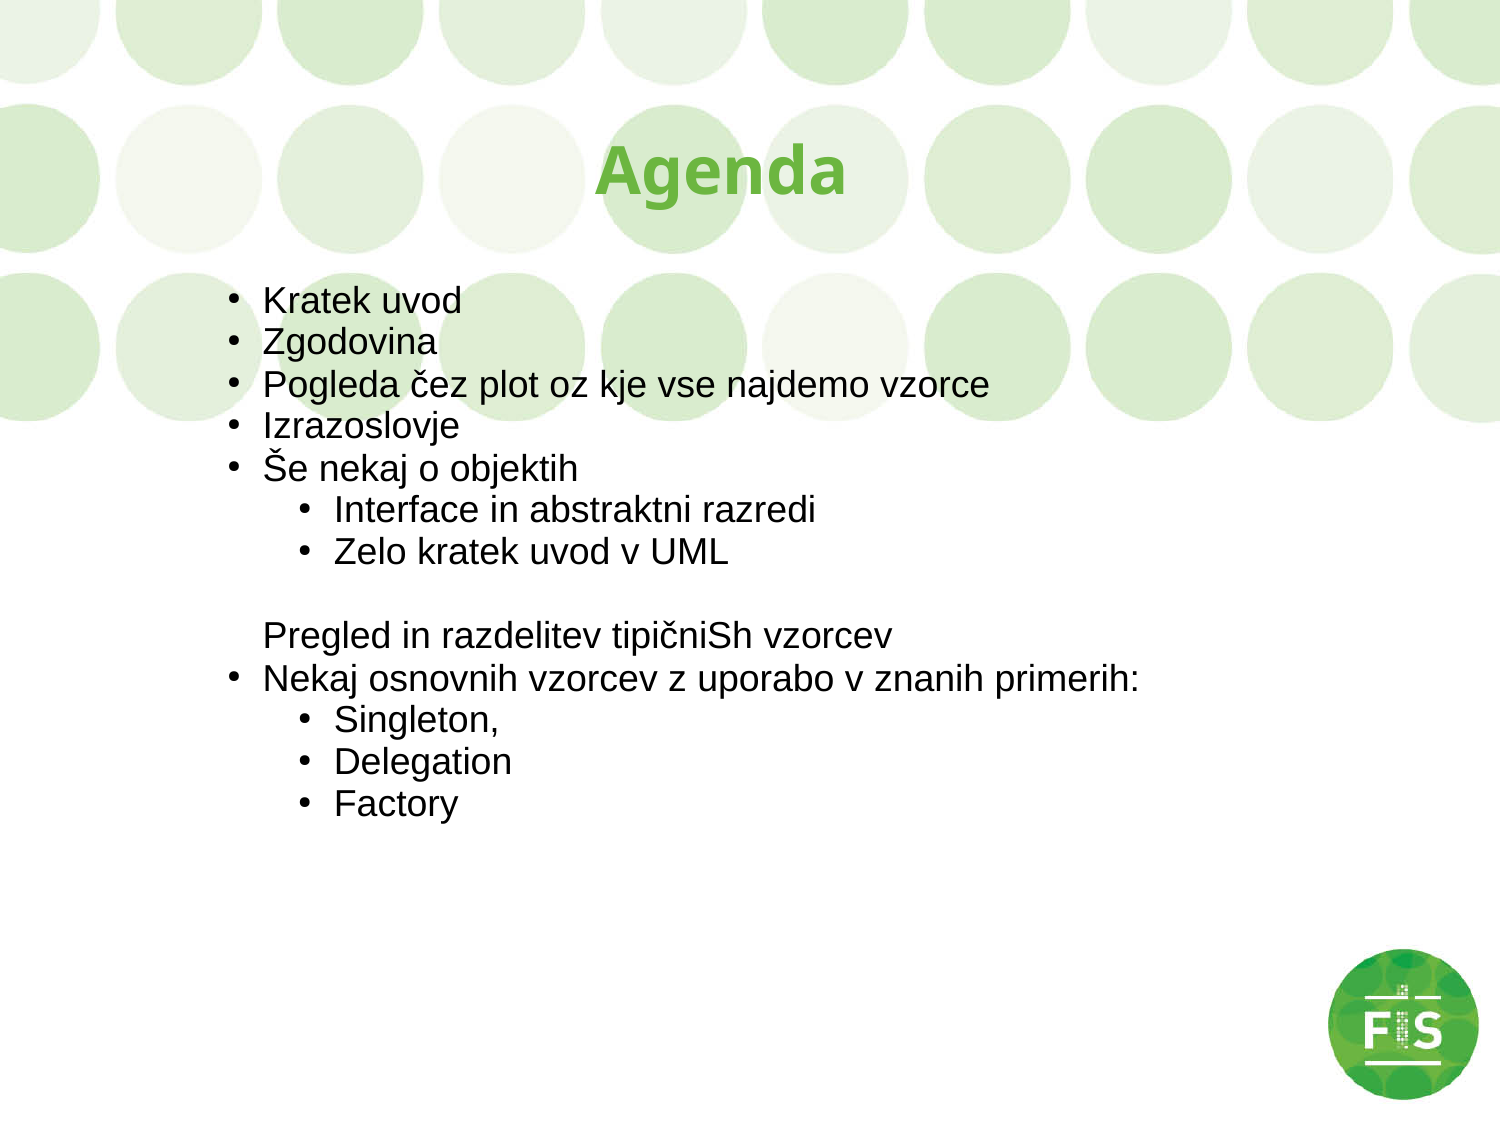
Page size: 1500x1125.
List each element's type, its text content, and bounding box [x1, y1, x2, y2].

text_box Kratek uvod Zgodovina Pogleda čez plot oz kje vse najdemo vzorce Izrazoslovje Še nekaj o objektih Interface in abstraktni razredi Zelo kratek uvod v UML Pregled in razdelitev tipičniSh vzorcev Nekaj osnovnih vzorcev z uporabo v znanih primerih: Singleton, Delegation Factory [212, 271, 1224, 1016]
picture [0, 0, 1500, 1125]
title Agenda [47, 129, 1398, 237]
